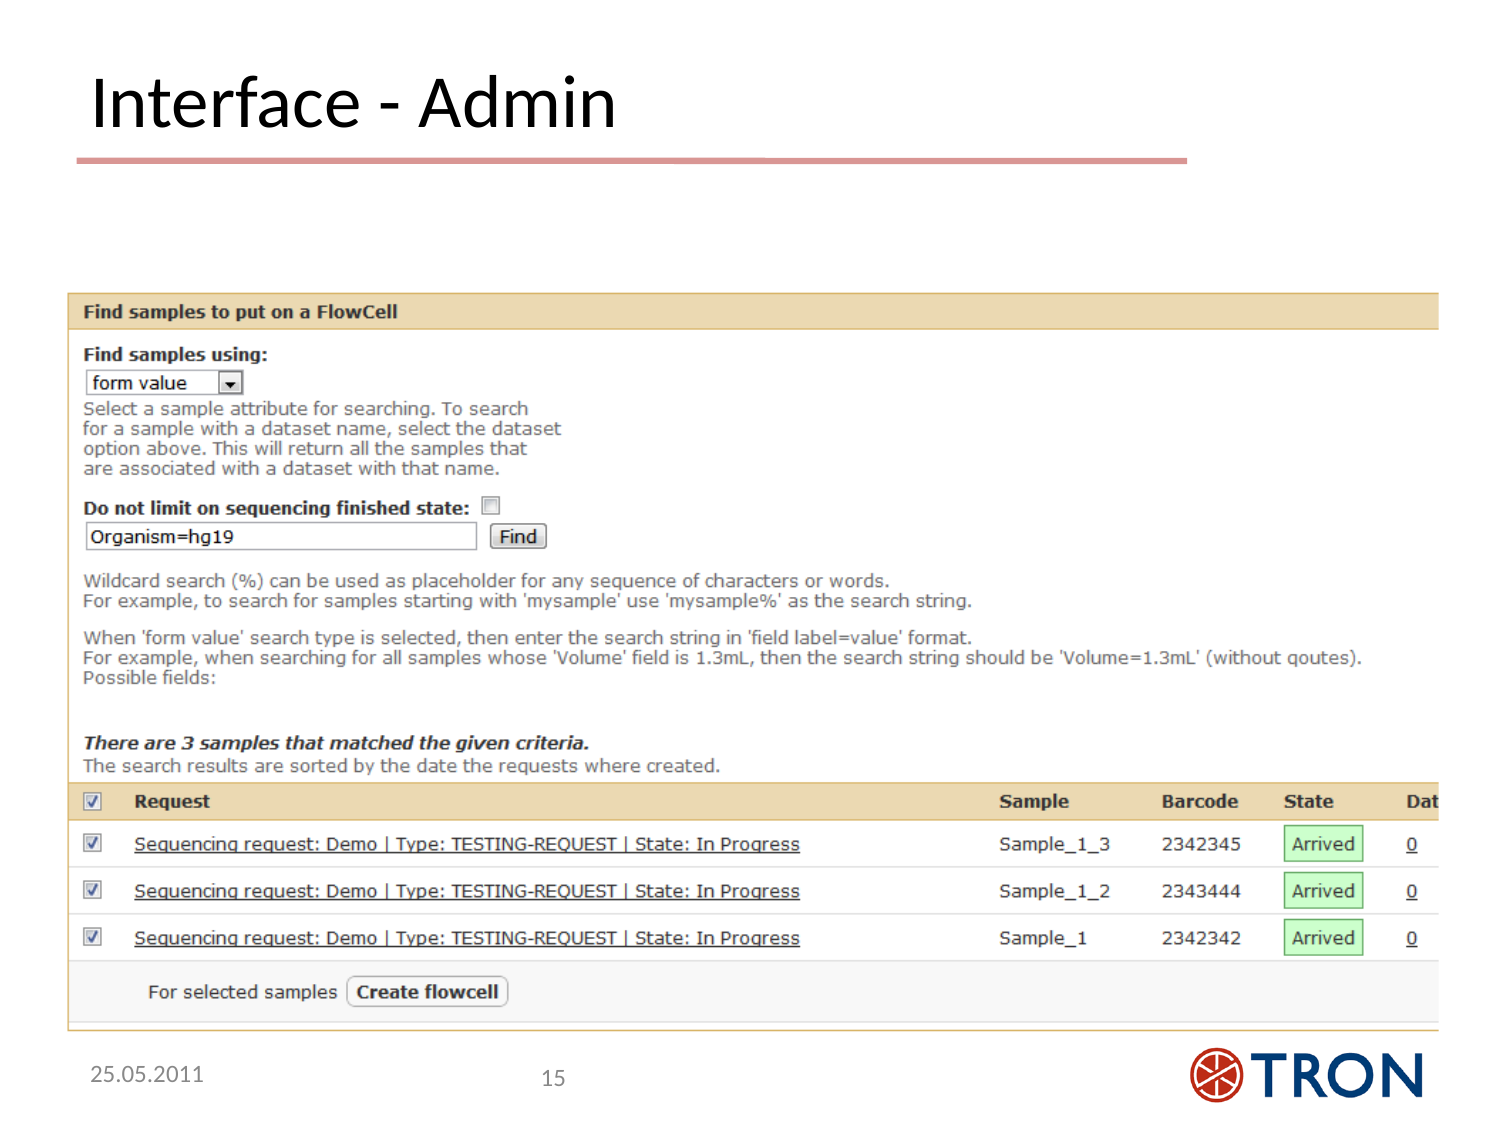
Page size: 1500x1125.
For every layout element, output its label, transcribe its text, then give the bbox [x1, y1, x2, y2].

text_box [525, 1046, 876, 1107]
title Interface - Admin [75, 45, 1426, 150]
text_box 25.05.2011 [75, 1042, 426, 1103]
picture [64, 291, 1439, 1044]
